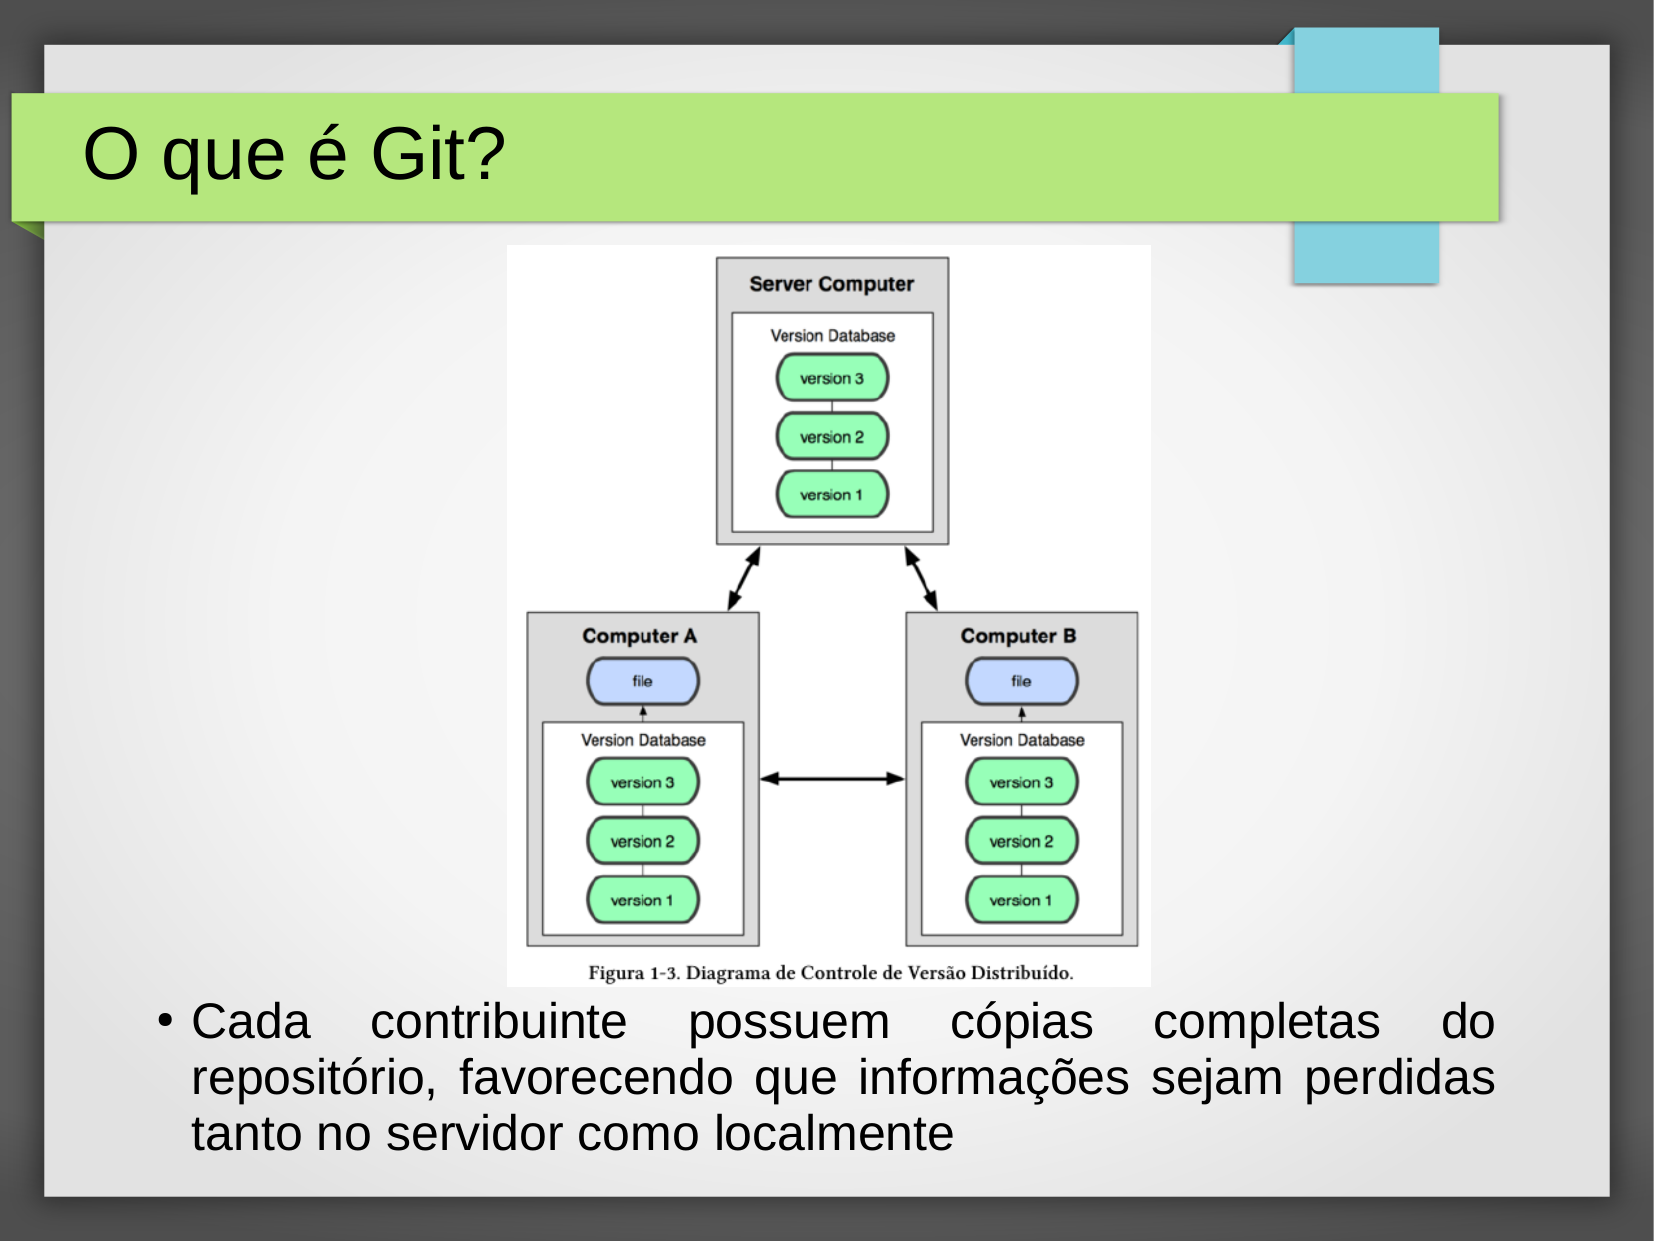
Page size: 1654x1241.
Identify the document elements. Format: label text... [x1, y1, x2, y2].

picture [0, 0, 1654, 1241]
text_box Cada contribuinte possuem cópias completas do repositório, favorecendo que informações sejam perdidas tanto no servidor como localmente [141, 986, 1512, 1169]
title O que é Git? [82, 94, 1264, 213]
